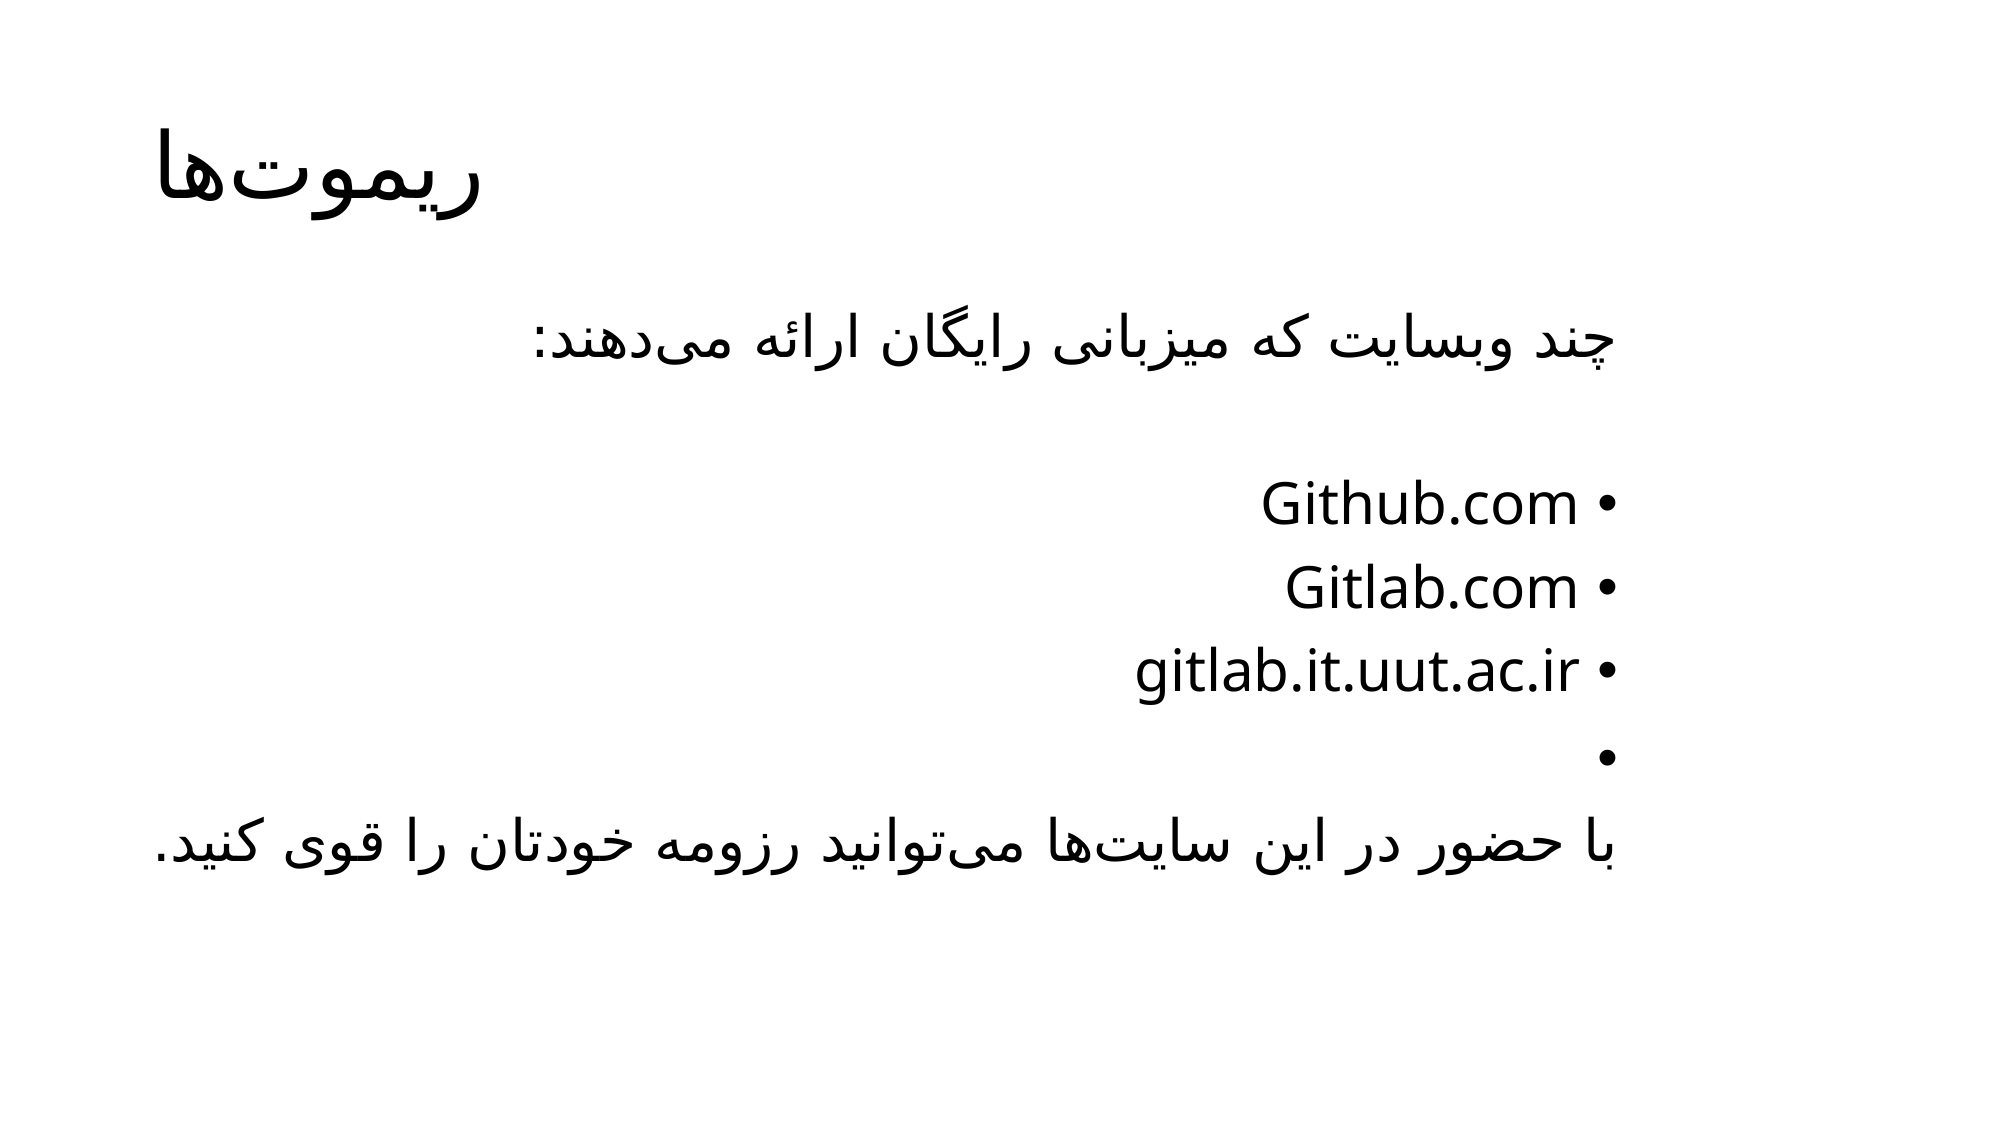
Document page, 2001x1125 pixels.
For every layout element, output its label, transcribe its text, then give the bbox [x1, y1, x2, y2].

title ریموت‌ها [137, 59, 1863, 278]
list چند وبسایت که میزبانی رایگان ارائه می‌دهند: Github.com Gitlab.com gitlab.it.uut.ac.ir با حضور در این سایت‌‌ها می‌توانید رزومه خودتان را قوی کنید. [137, 299, 1863, 1014]
